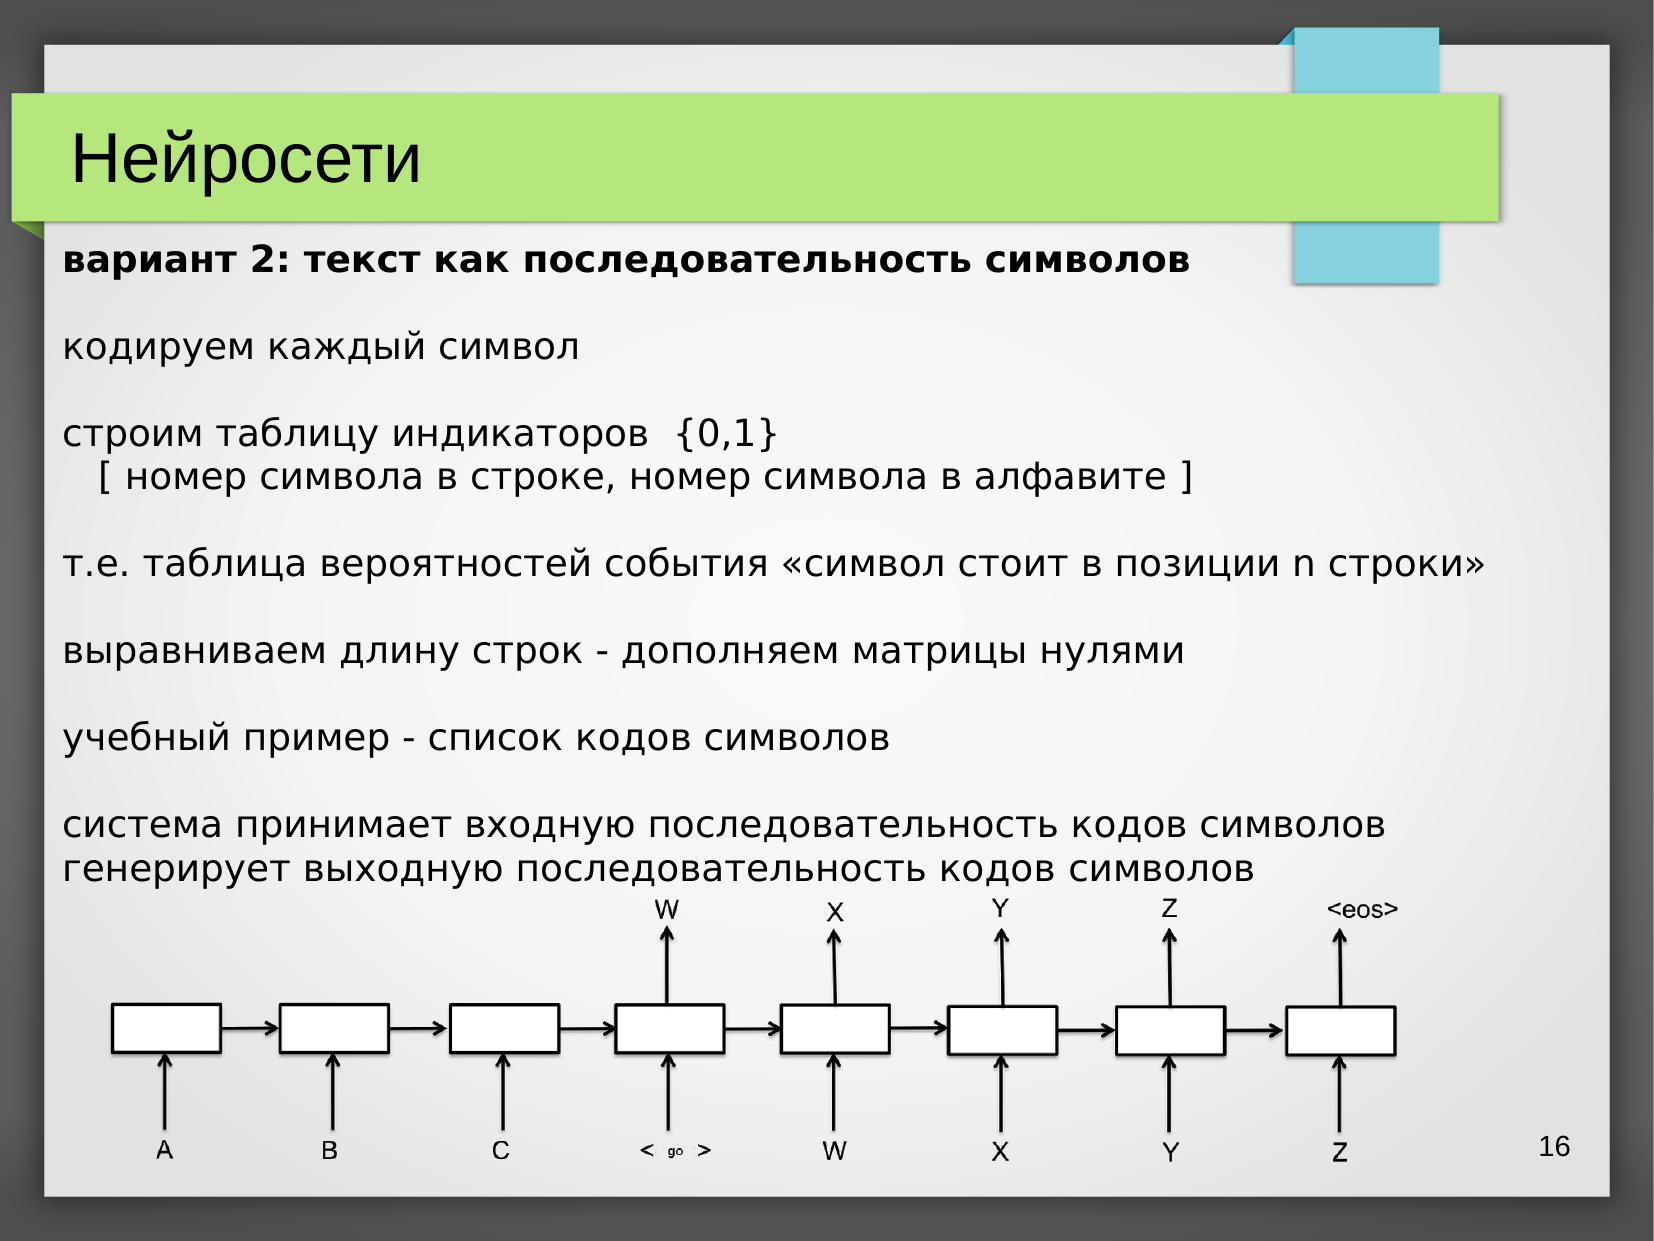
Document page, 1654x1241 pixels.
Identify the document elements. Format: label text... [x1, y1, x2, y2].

text_box вариант 2: текст как последовательность символов кодируем каждый символ строим таблицу индикаторов {0,1} [ номер символа в строке, номер символа в алфавите ] т.е. таблица вероятностей события «символ стоит в позиции n строки» выравниваем длину строк - дополняем матрицы нулями учебный пример - список кодов символов система принимает входную последовательность кодов символов генерирует выходную последовательность кодов символов [47, 229, 1560, 985]
title Нейросети [70, 118, 1205, 199]
picture [0, 0, 1654, 1241]
